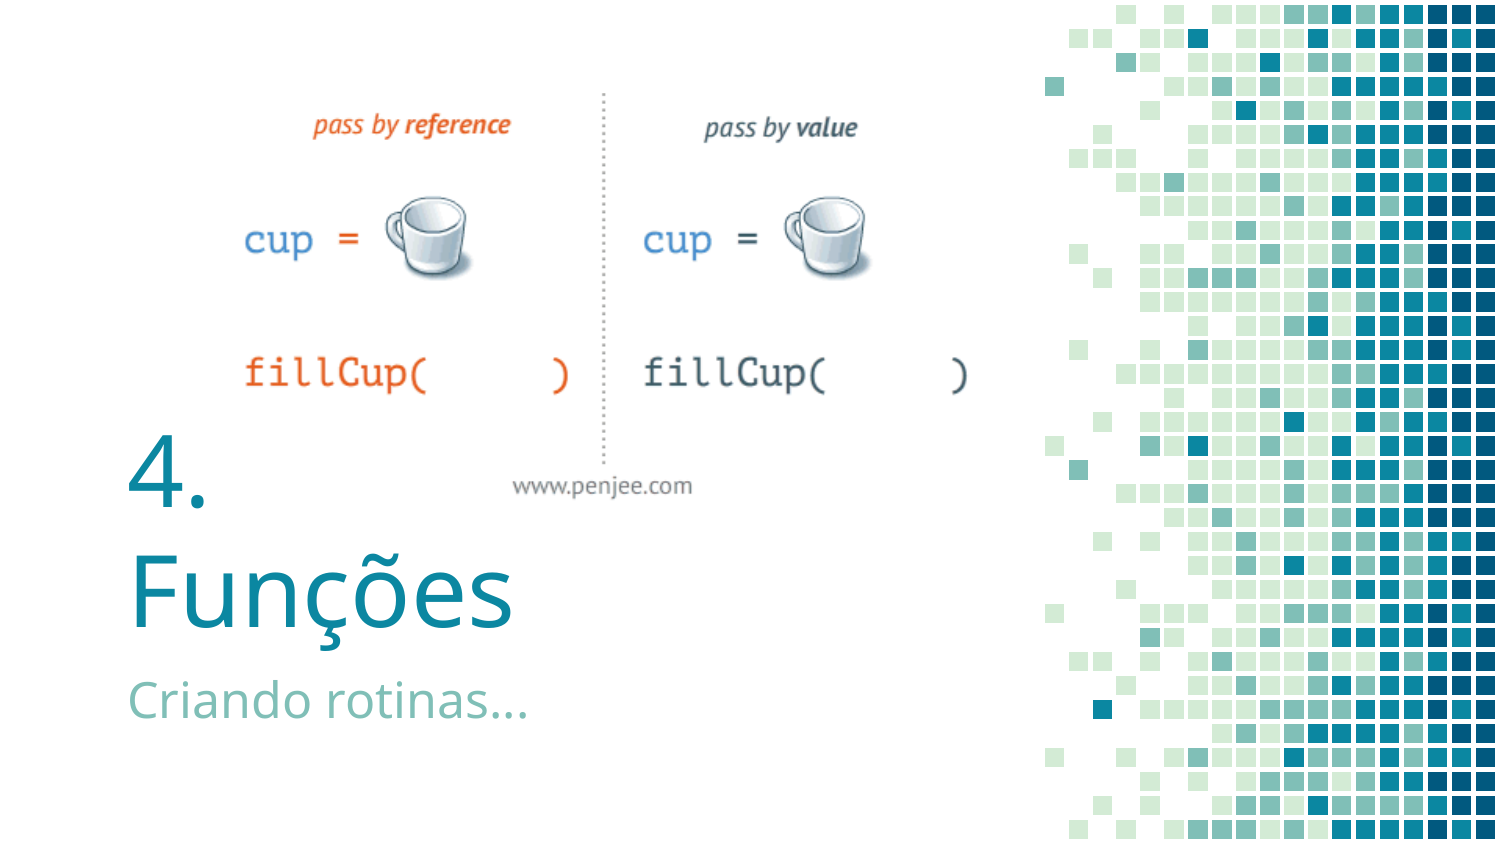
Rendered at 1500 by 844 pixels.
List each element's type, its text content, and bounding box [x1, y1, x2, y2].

picture [213, 93, 995, 516]
subtitle Criando rotinas... [112, 653, 977, 783]
title 4. Funções [112, 472, 977, 653]
